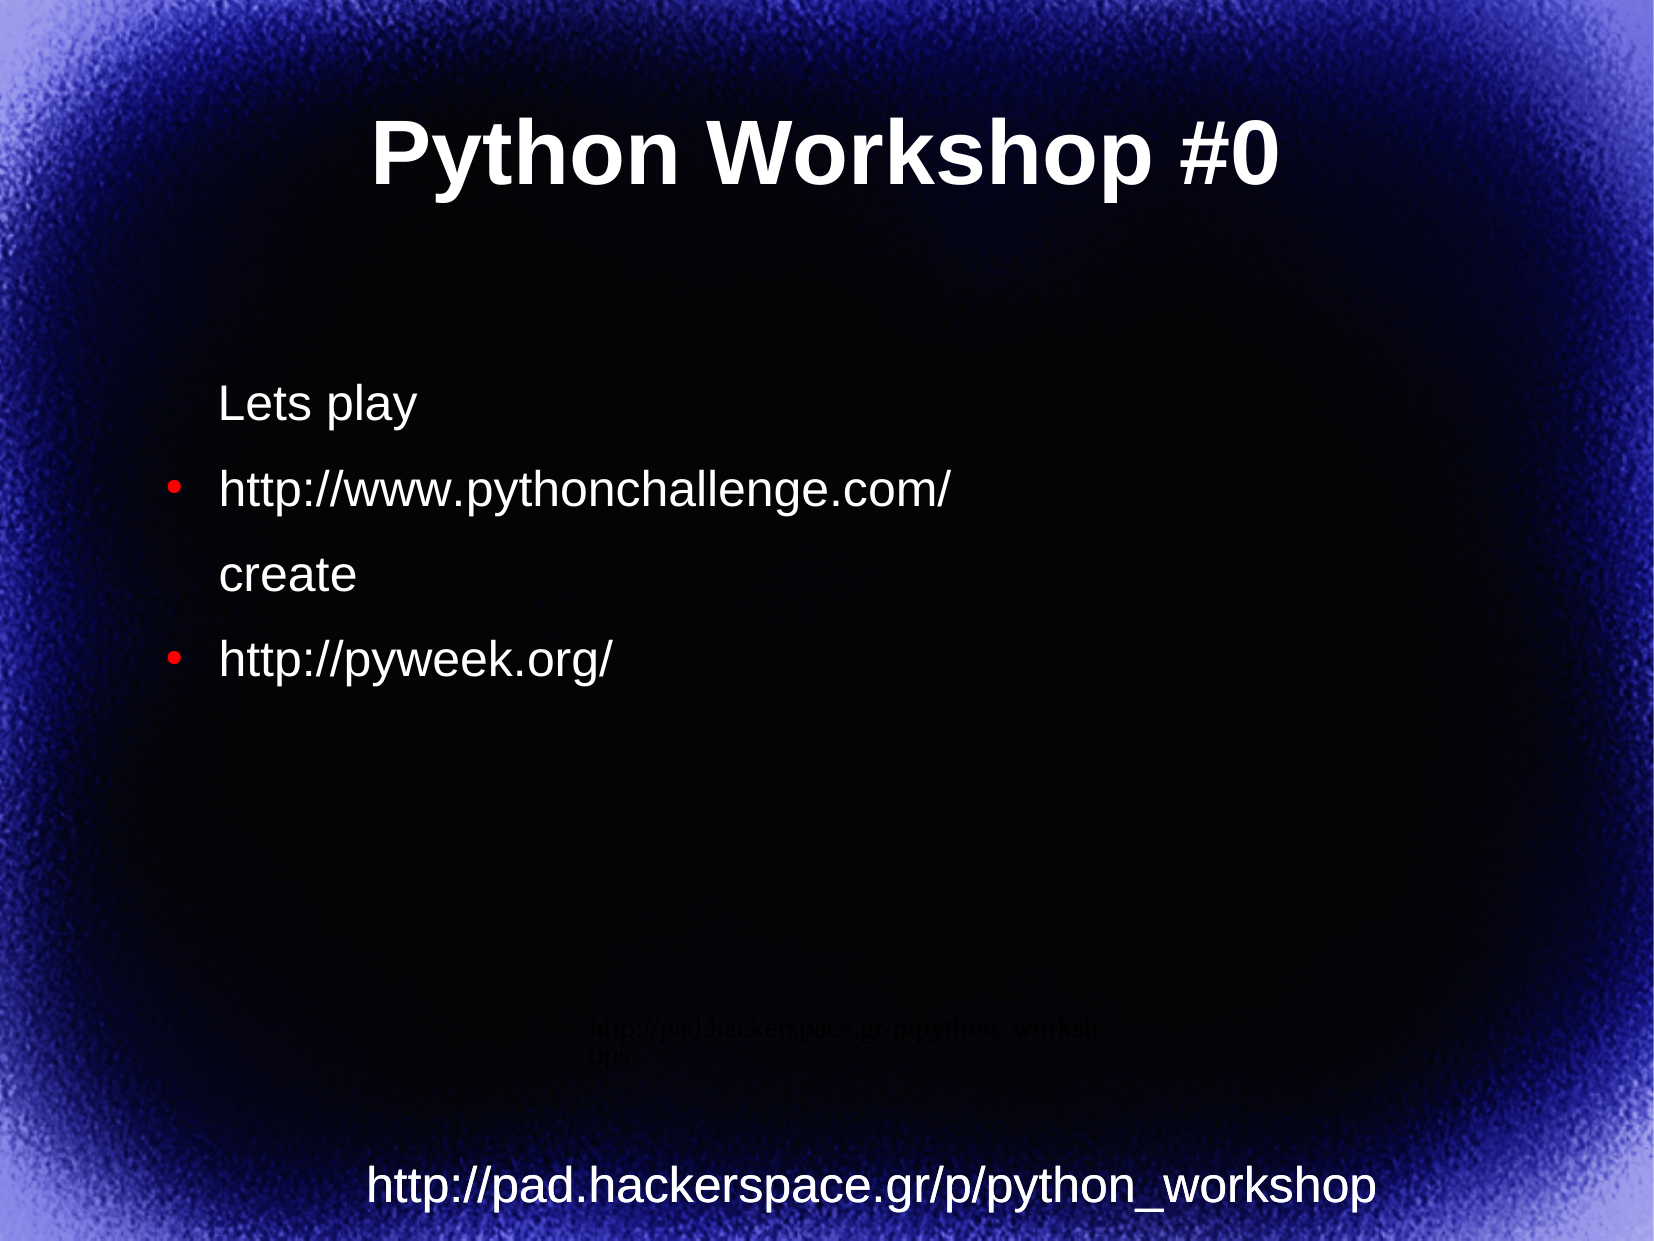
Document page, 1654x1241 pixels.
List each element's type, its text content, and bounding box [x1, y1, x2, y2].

picture [0, 0, 1654, 1241]
text_box http://pad.hackerspace.gr/p/python_workshop [366, 1178, 1379, 1214]
list Lets play http://www.pythonchallenge.com/ create http://pyweek.org/ [147, 290, 1506, 1178]
title Python Workshop #0 [147, 49, 1506, 257]
